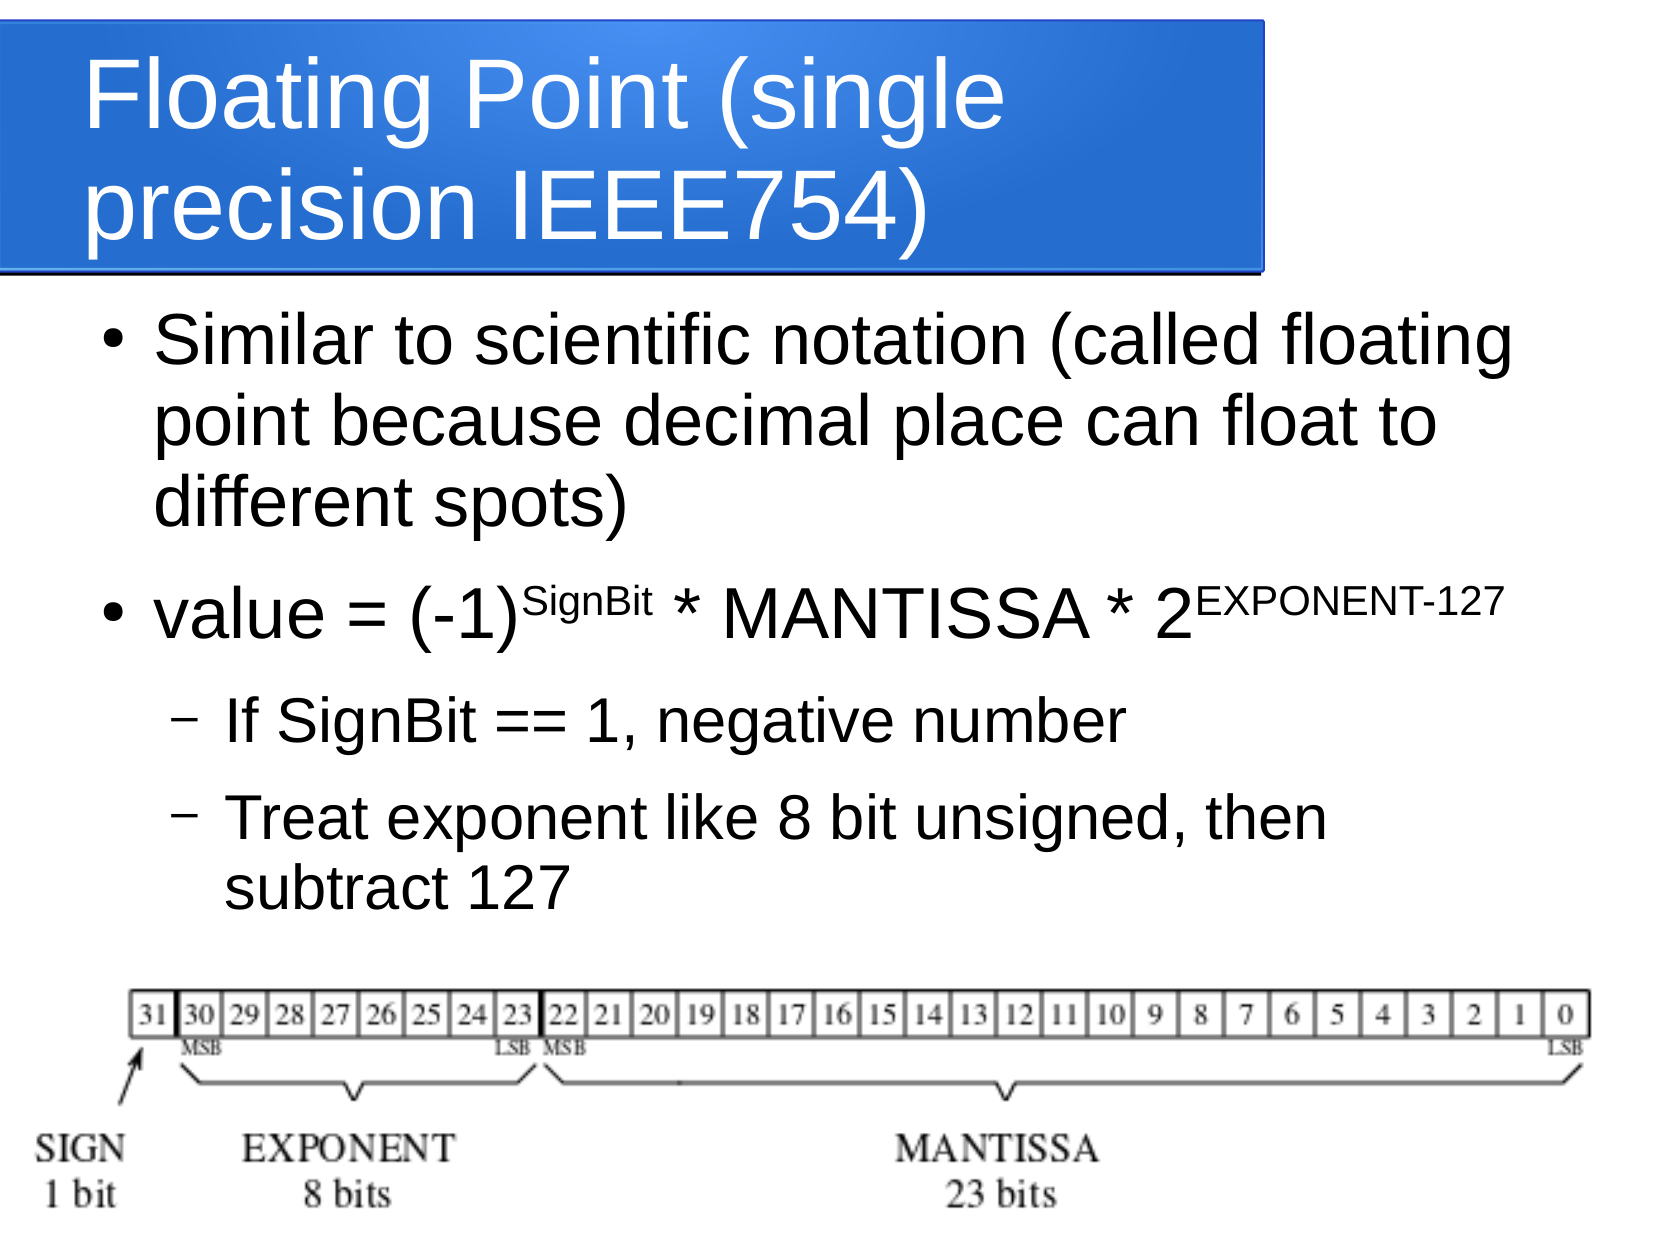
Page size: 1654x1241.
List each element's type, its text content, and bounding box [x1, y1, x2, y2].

picture [15, 944, 1627, 1241]
list Similar to scientific notation (called floating point because decimal place can float to different spots) value = (-1)SignBit * MANTISSA * 2EXPONENT-127 If SignBit == 1, negative number Treat exponent like 8 bit unsigned, then subtract 127 [82, 299, 1571, 944]
title Floating Point (single precision IEEE754) [82, 38, 1235, 261]
